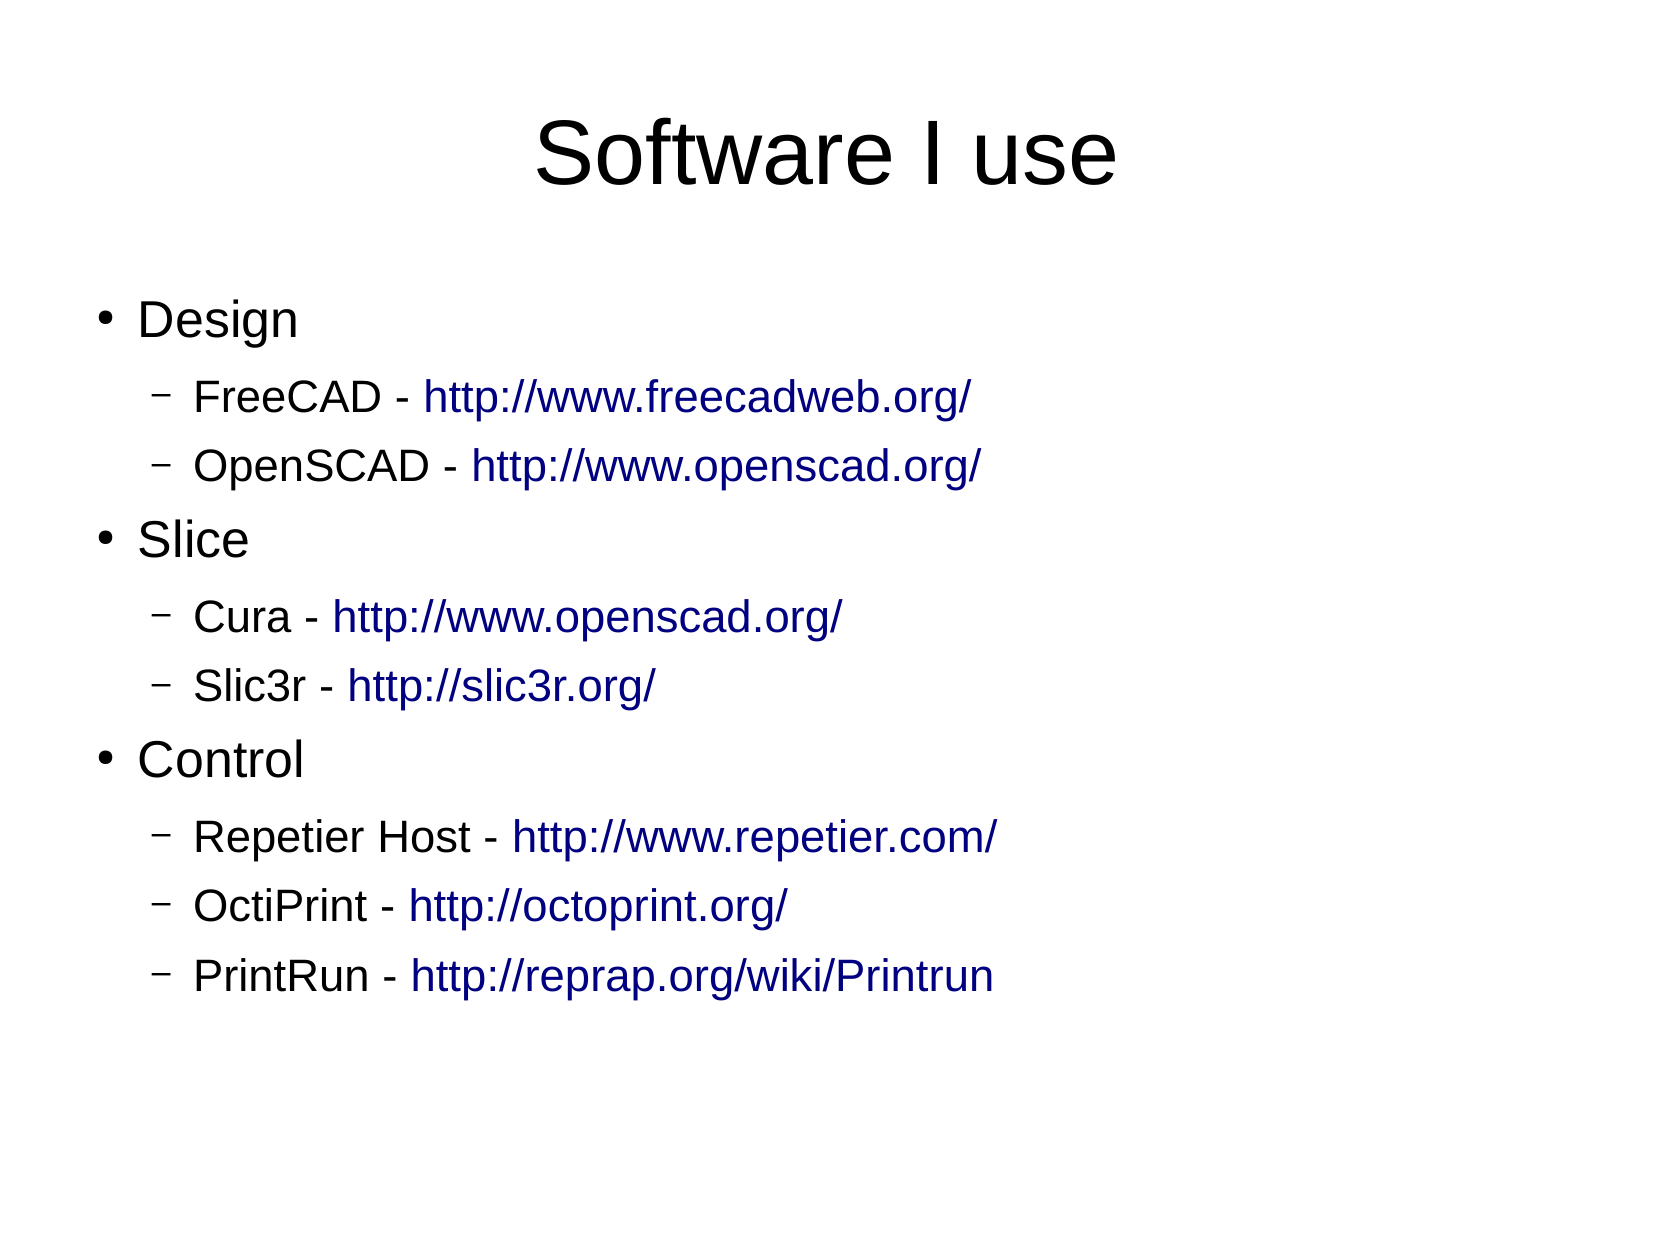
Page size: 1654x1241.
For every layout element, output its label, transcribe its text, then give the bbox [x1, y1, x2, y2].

list Design FreeCAD - http://www.freecadweb.org/ OpenSCAD - http://www.openscad.org/ Slice Cura - http://www.openscad.org/ Slic3r - http://slic3r.org/ Control Repetier Host - http://www.repetier.com/ OctiPrint - http://octoprint.org/ PrintRun - http://reprap.org/wiki/Printrun [82, 290, 1571, 1010]
title Software I use [82, 49, 1571, 257]
